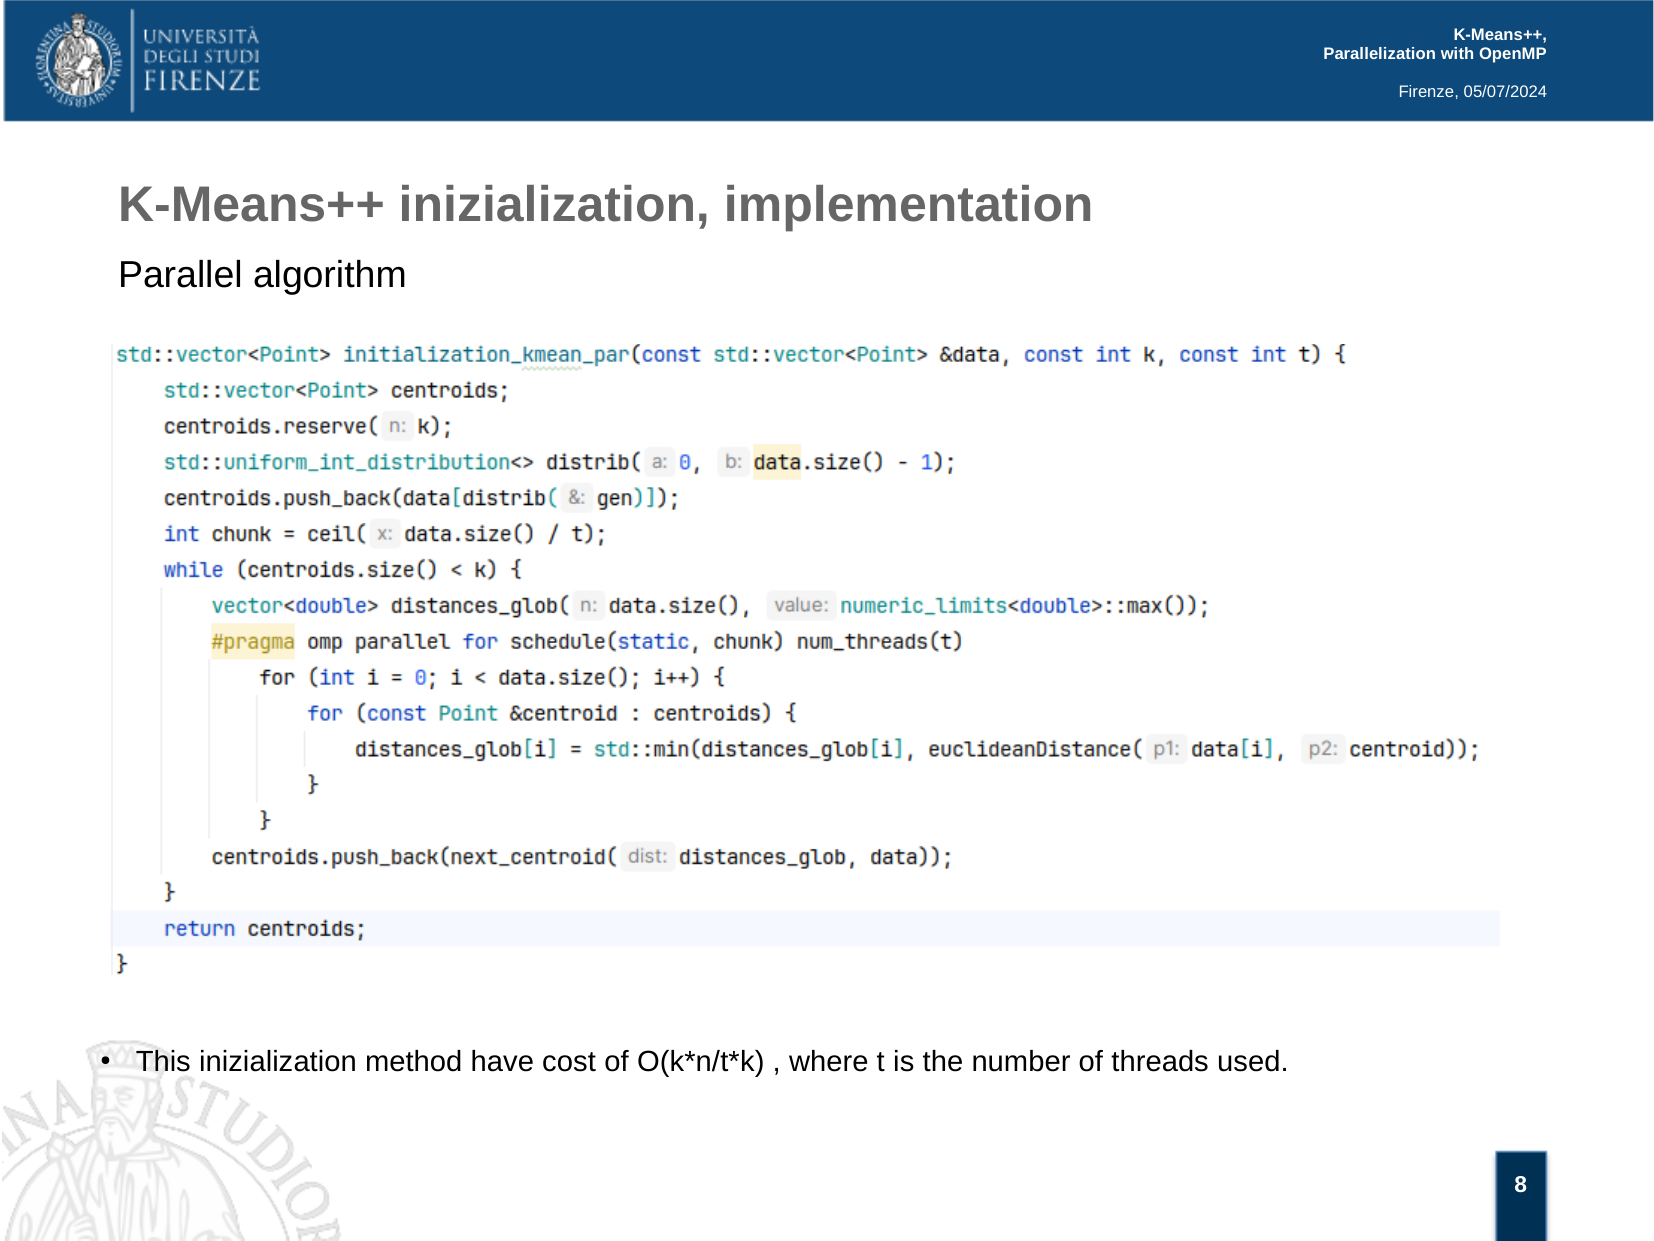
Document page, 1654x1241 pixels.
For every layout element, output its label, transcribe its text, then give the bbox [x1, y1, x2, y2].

text_box 8 [1505, 1160, 1536, 1208]
picture [2, 0, 1654, 1241]
text_box K-Means++, Parallelization with OpenMP Firenze, 05/07/2024 [685, 24, 1548, 102]
text_box K-Means++ inizialization, implementation Parallel algorithm [118, 106, 1152, 338]
text_box This inizialization method have cost of O(k*n/t*k) , where t is the number of threads used. [100, 1033, 1506, 1090]
